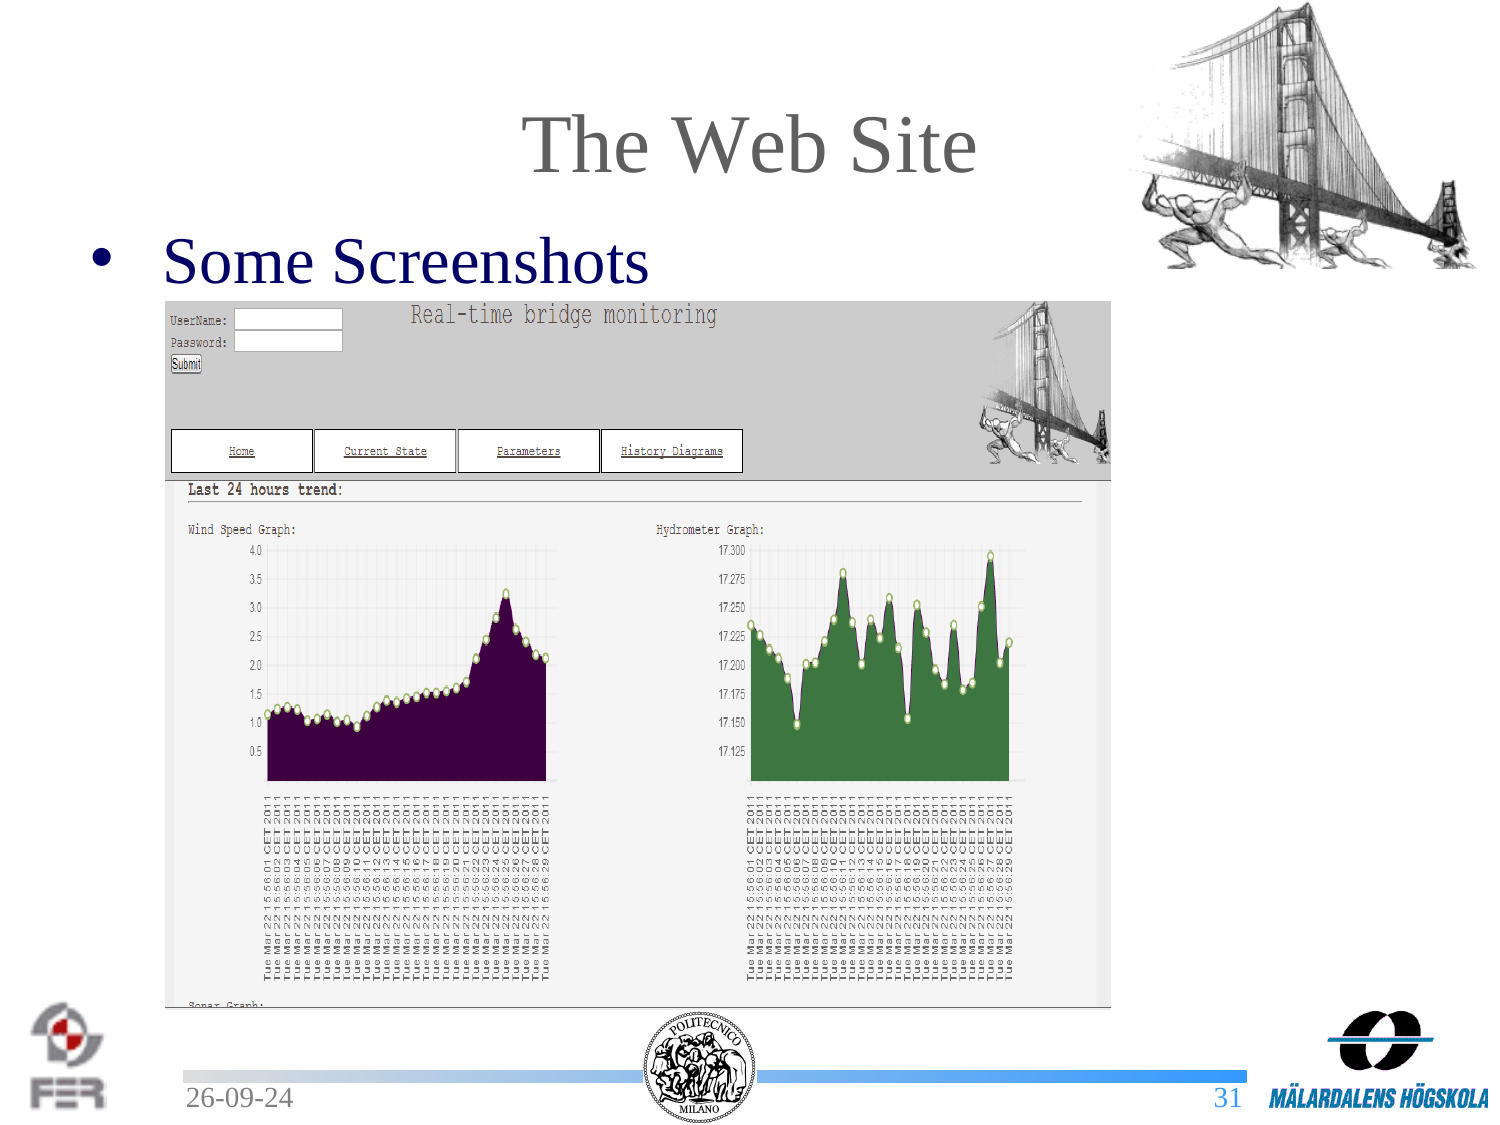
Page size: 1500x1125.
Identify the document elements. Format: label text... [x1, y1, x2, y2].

picture [1454, 1091, 1459, 1108]
picture [1122, 0, 1477, 269]
list Some Screenshots [75, 209, 1426, 952]
picture [1368, 1093, 1374, 1104]
text_box 13-12-02 [171, 1070, 396, 1114]
picture [643, 1011, 757, 1123]
picture [165, 301, 1111, 1010]
title The Web Site [75, 45, 1122, 209]
picture [1435, 1096, 1441, 1104]
picture [1269, 1011, 1488, 1108]
text_box <numero> [1186, 1070, 1258, 1114]
picture [29, 987, 107, 1125]
